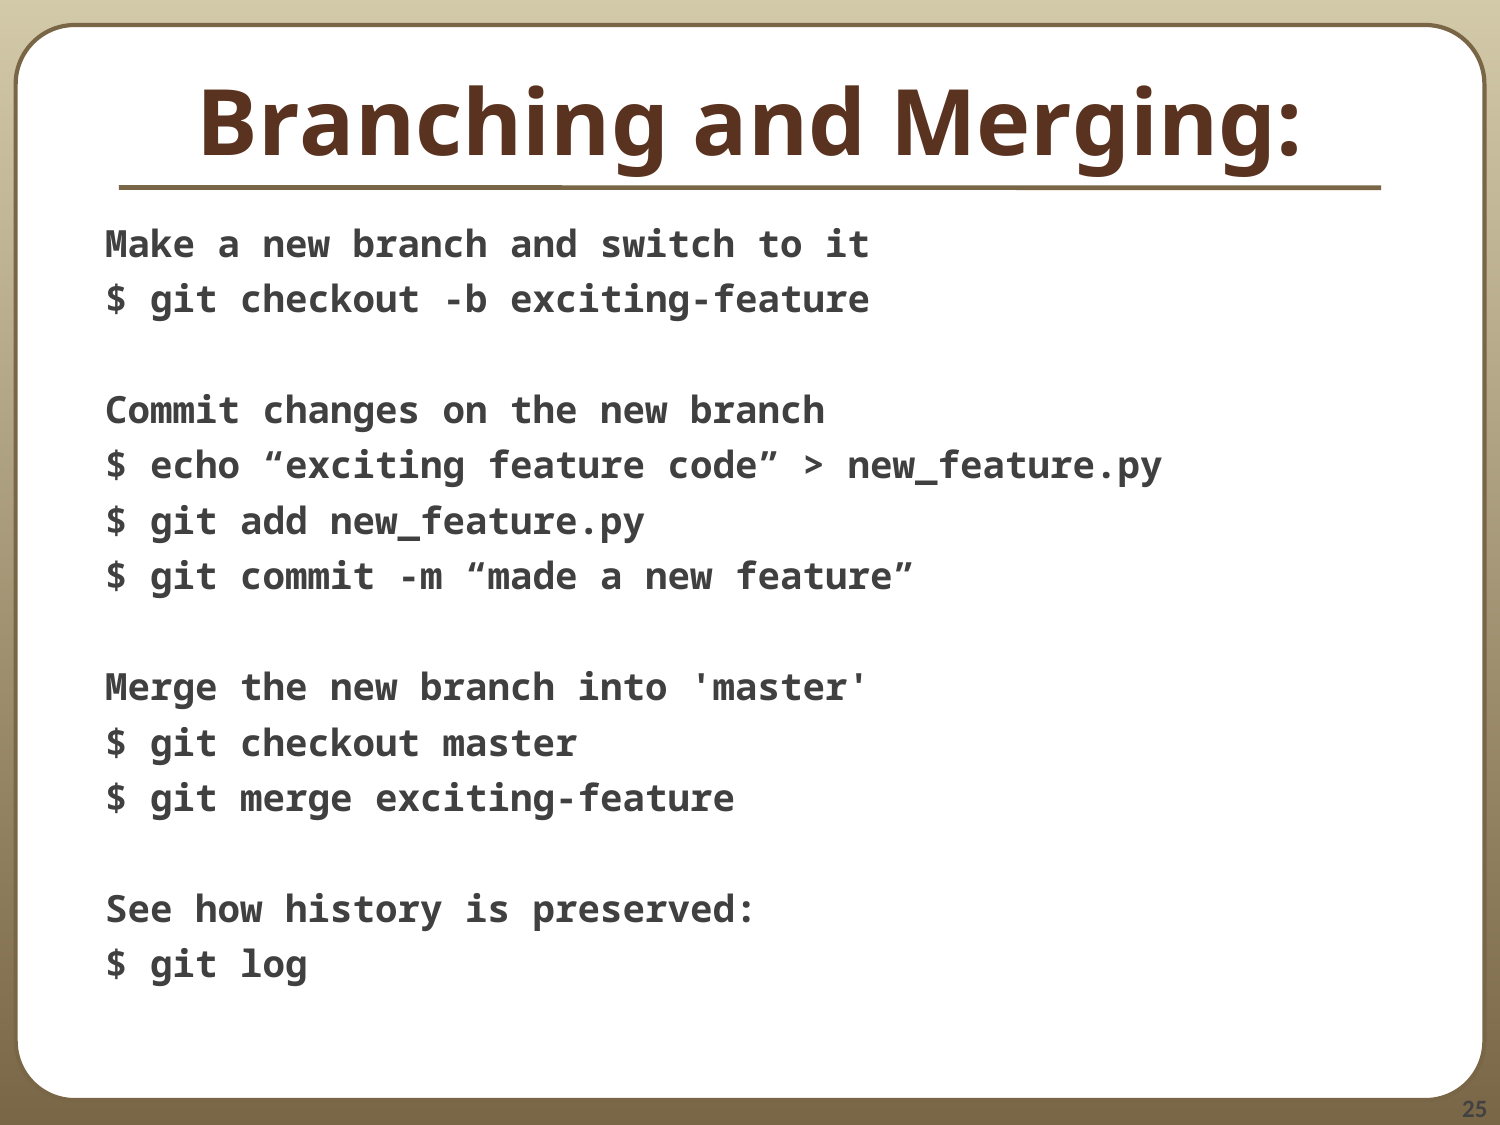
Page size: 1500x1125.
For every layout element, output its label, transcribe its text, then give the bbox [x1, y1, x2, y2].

title Branching and Merging: [0, 24, 1500, 213]
list Make a new branch and switch to it $ git checkout -b exciting-feature Commit changes on the new branch $ echo “exciting feature code” > new_feature.py $ git add new_feature.py $ git commit -m “made a new feature” Merge the new branch into 'master' $ git checkout master $ git merge exciting-feature See how history is preserved: $ git log [90, 212, 1500, 1125]
